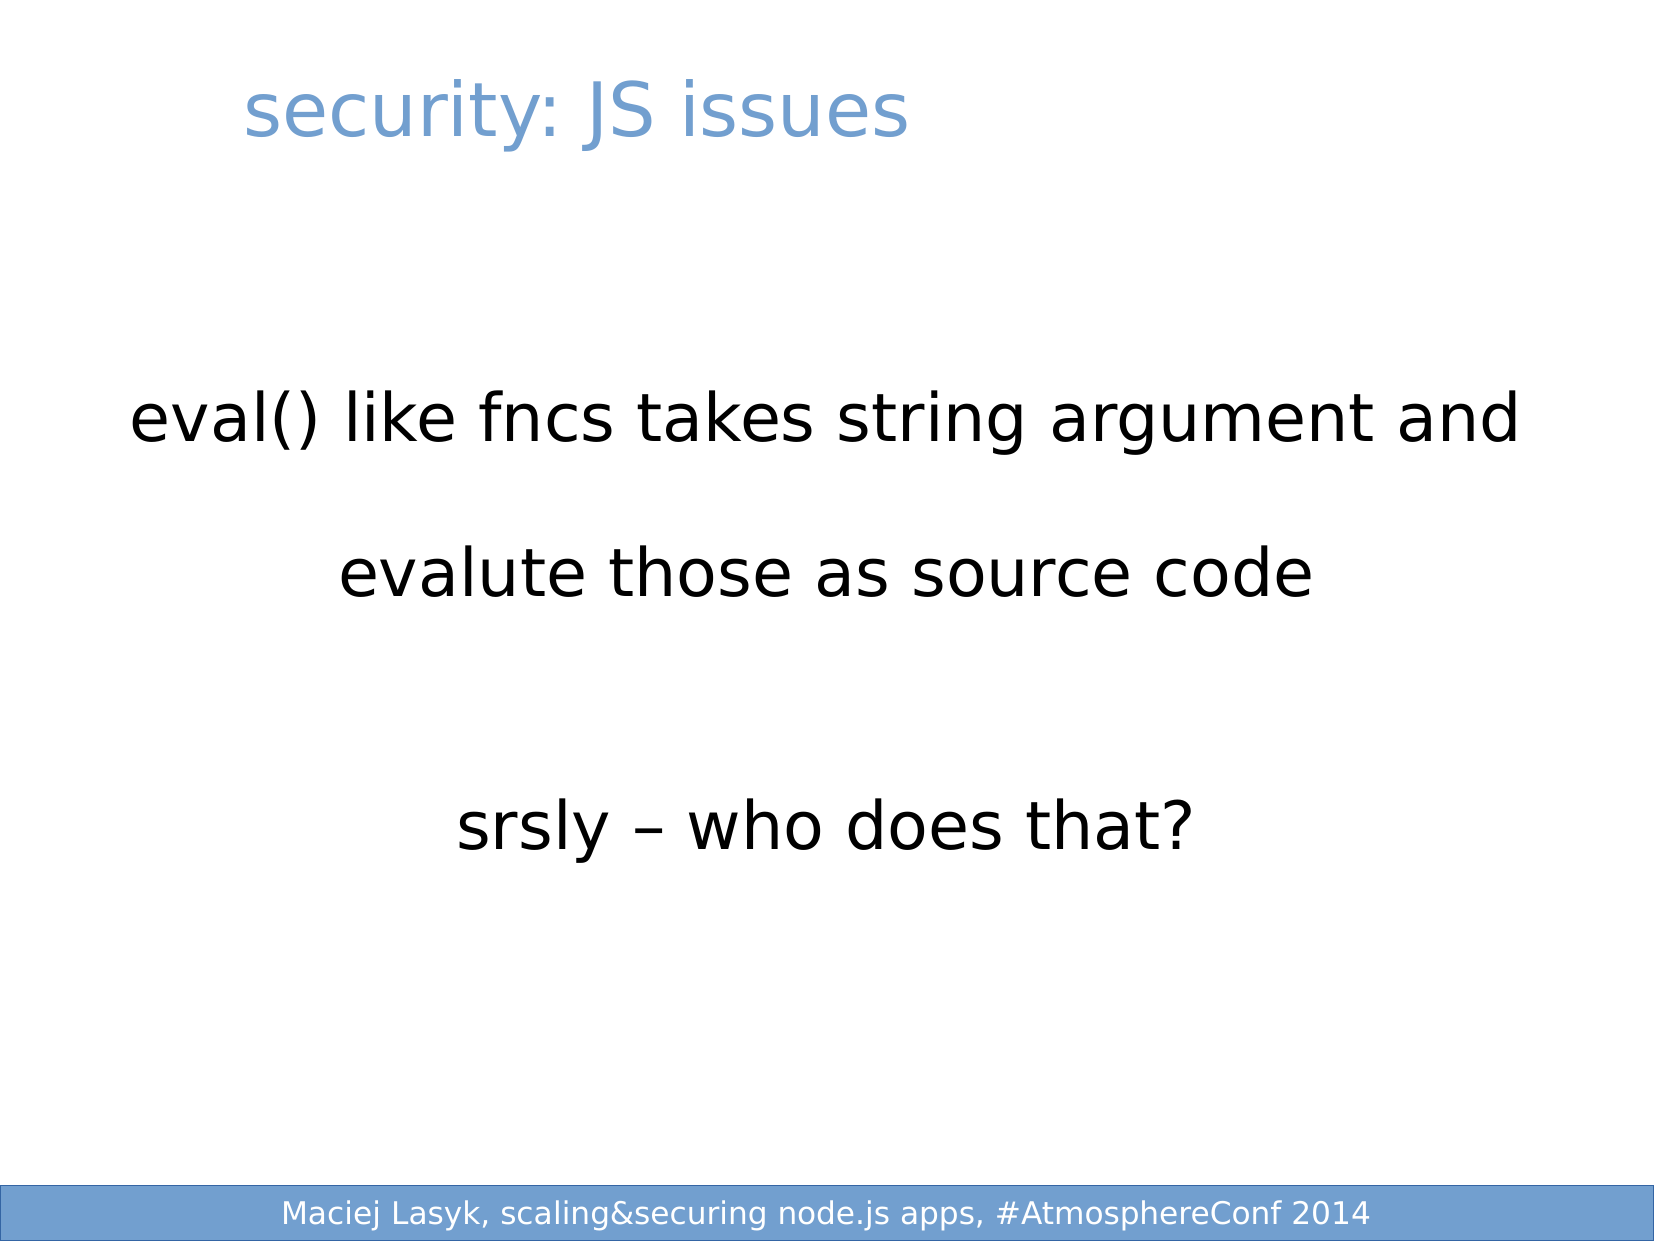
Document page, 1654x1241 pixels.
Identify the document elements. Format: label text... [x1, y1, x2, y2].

text_box Maciej Lasyk, scaling&securing node.js apps, #AtmosphereConf 2014 [266, 1188, 1388, 1240]
text_box security: JS issues [228, 60, 927, 163]
text_box srsly – who does that? [441, 780, 1213, 873]
text_box eval() like fncs takes string argument and evalute those as source code [115, 294, 1539, 543]
text_box [0, 1185, 1654, 1241]
